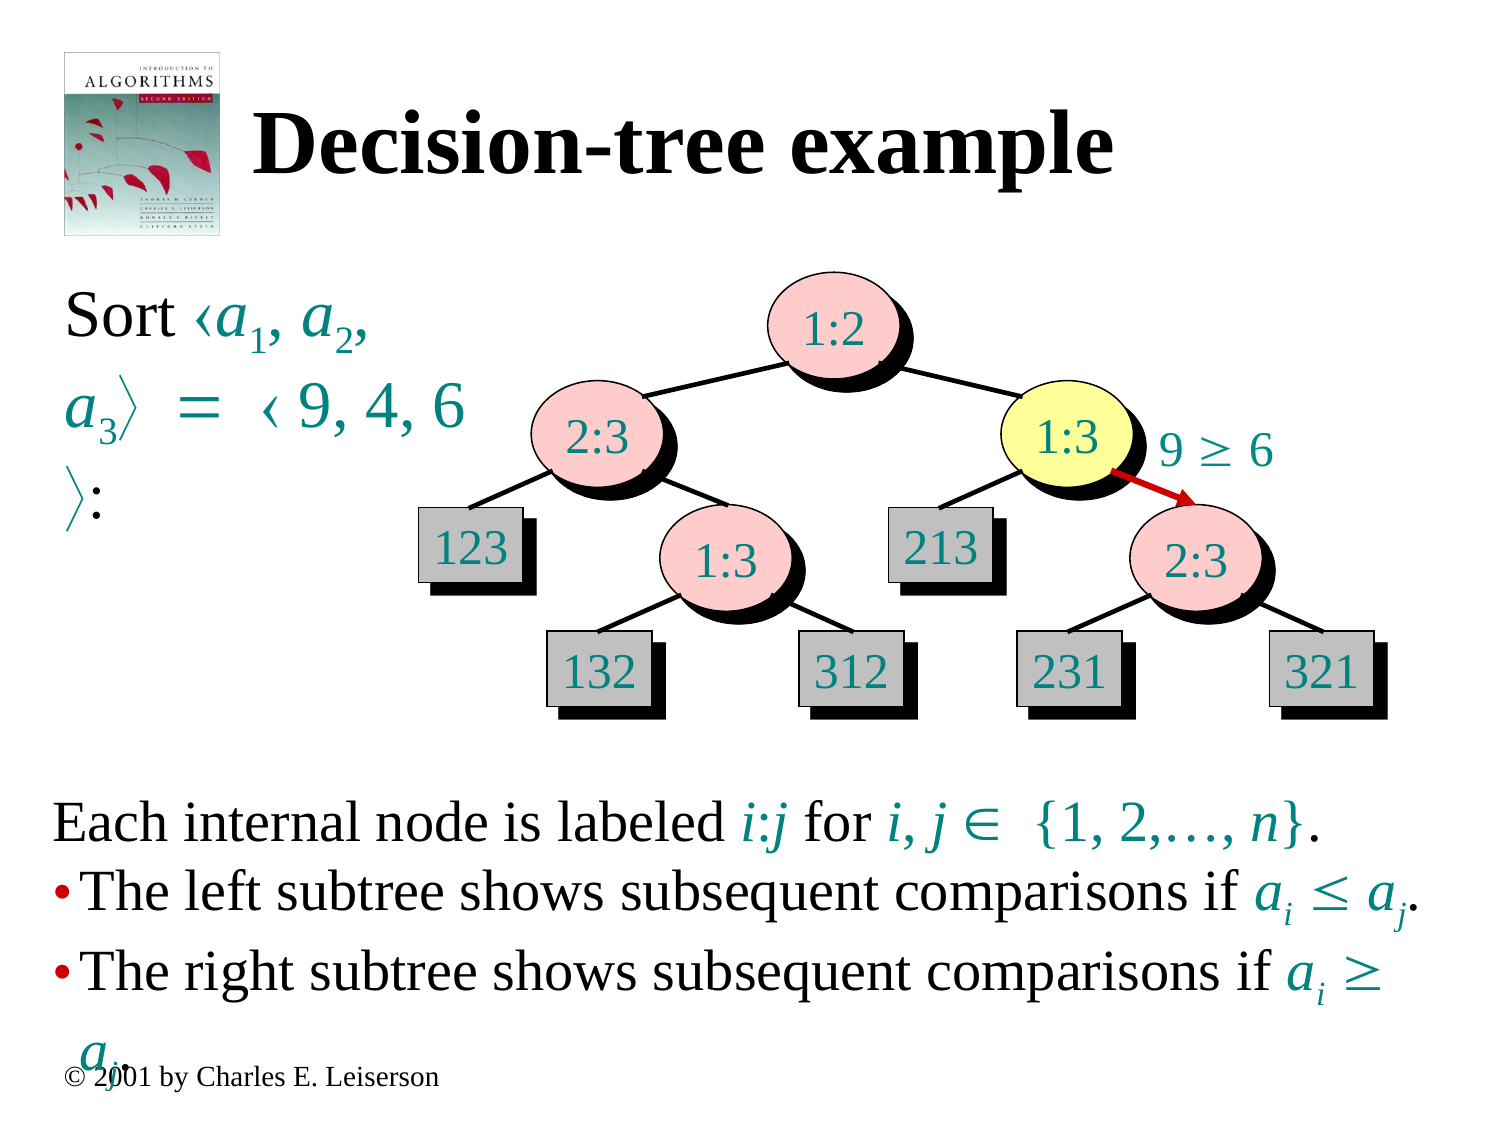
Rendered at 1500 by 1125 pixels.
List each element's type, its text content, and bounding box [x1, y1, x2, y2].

text_box Each internal node is labeled i:j for i, j {1, 2,…, n}. The left subtree shows subsequent comparisons if ai  aj. The right subtree shows subsequent comparisons if ai  aj. [37, 774, 1463, 1100]
title Decision-tree example [237, 49, 1475, 238]
text_box 1:2 [767, 272, 901, 380]
text_box Sort a1, a2, a3 9, 4, 6  [50, 262, 525, 540]
text_box 2:3 [531, 380, 664, 488]
text_box 1:3 [1000, 380, 1134, 488]
text_box 213 [888, 507, 994, 583]
picture [64, 52, 220, 236]
text_box 9  6 [1144, 408, 1289, 484]
text_box 312 [799, 631, 904, 707]
text_box 132 [547, 631, 652, 707]
text_box 231 [1017, 631, 1122, 707]
text_box 1:3 [659, 504, 793, 612]
text_box 321 [1269, 631, 1374, 707]
text_box 2:3 [1129, 504, 1263, 612]
text_box 123 [418, 540, 524, 583]
